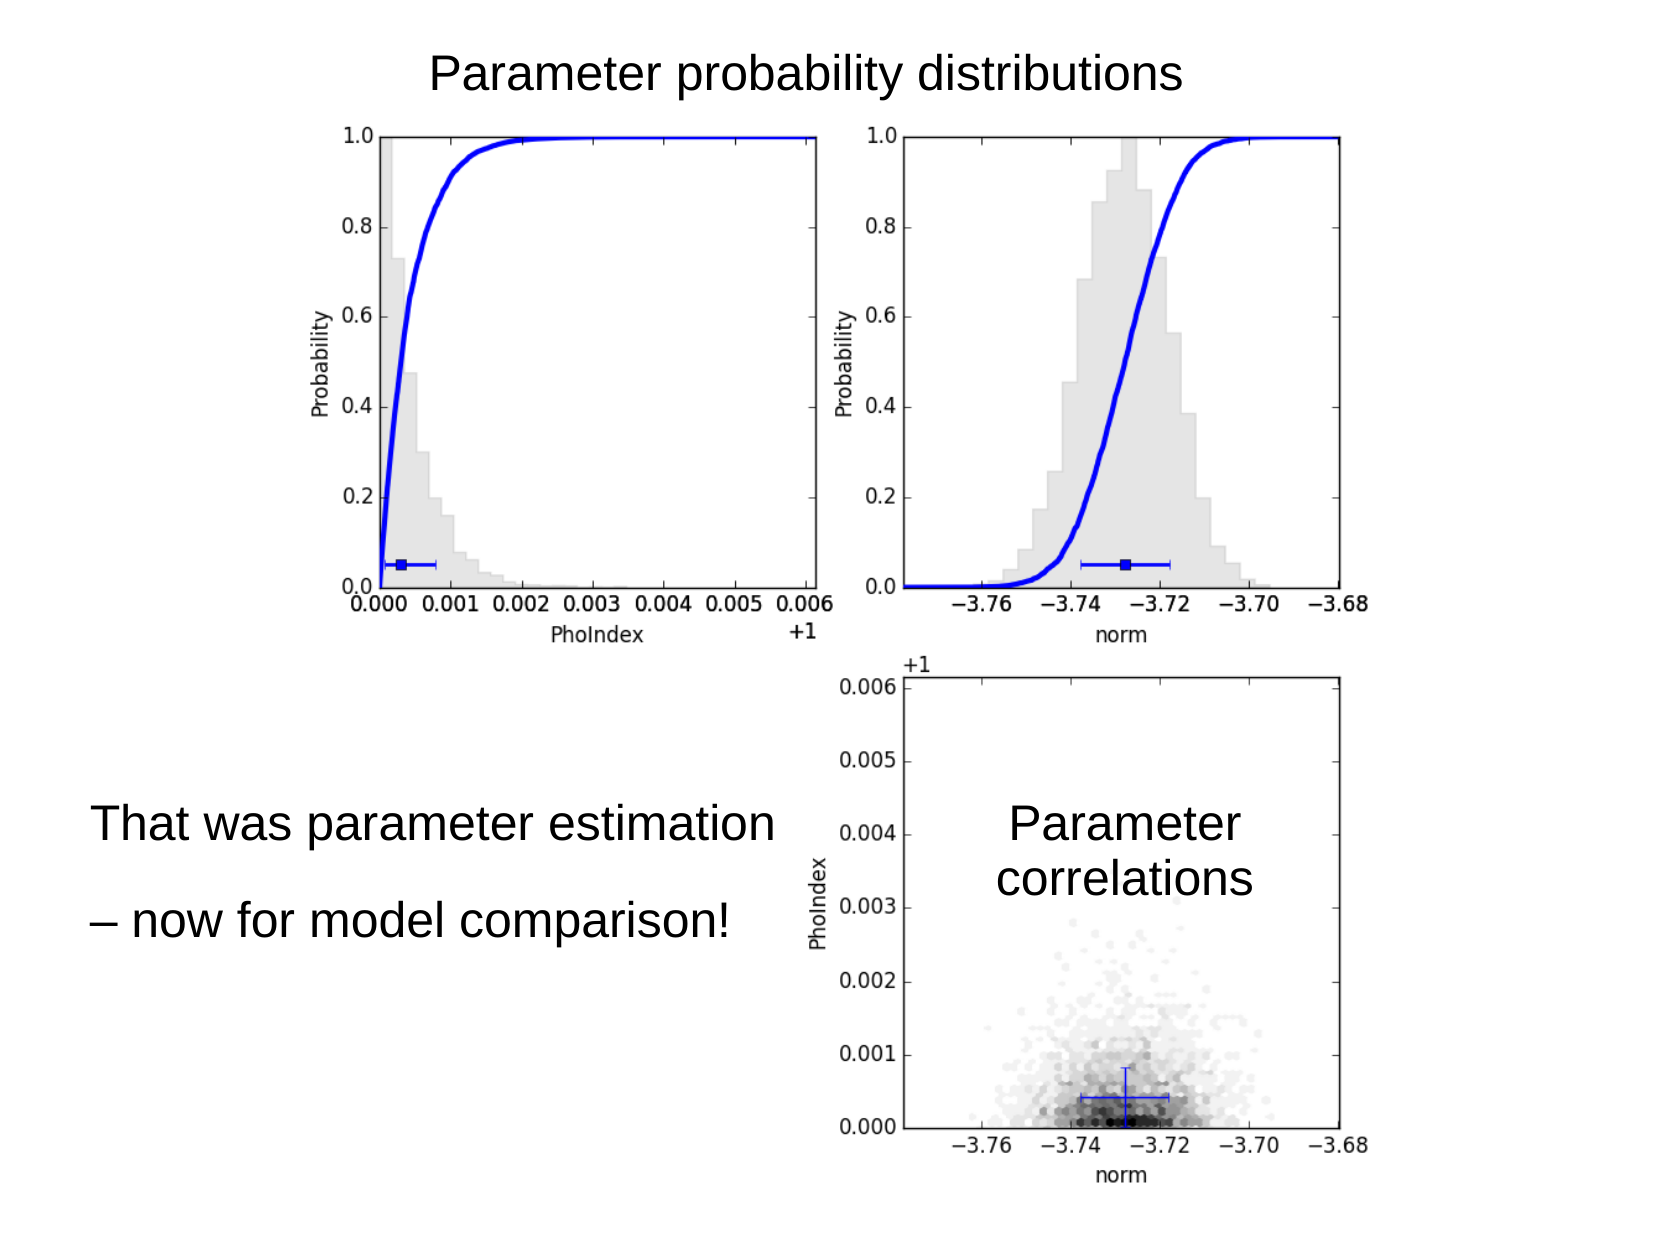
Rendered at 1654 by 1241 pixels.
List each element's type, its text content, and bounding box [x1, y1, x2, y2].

picture [225, 13, 1463, 1241]
text_box Parameter correlations [975, 787, 1276, 976]
text_box Parameter probability distributions [262, 37, 1351, 137]
text_box That was parameter estimation – now for model comparison! [75, 787, 796, 1070]
